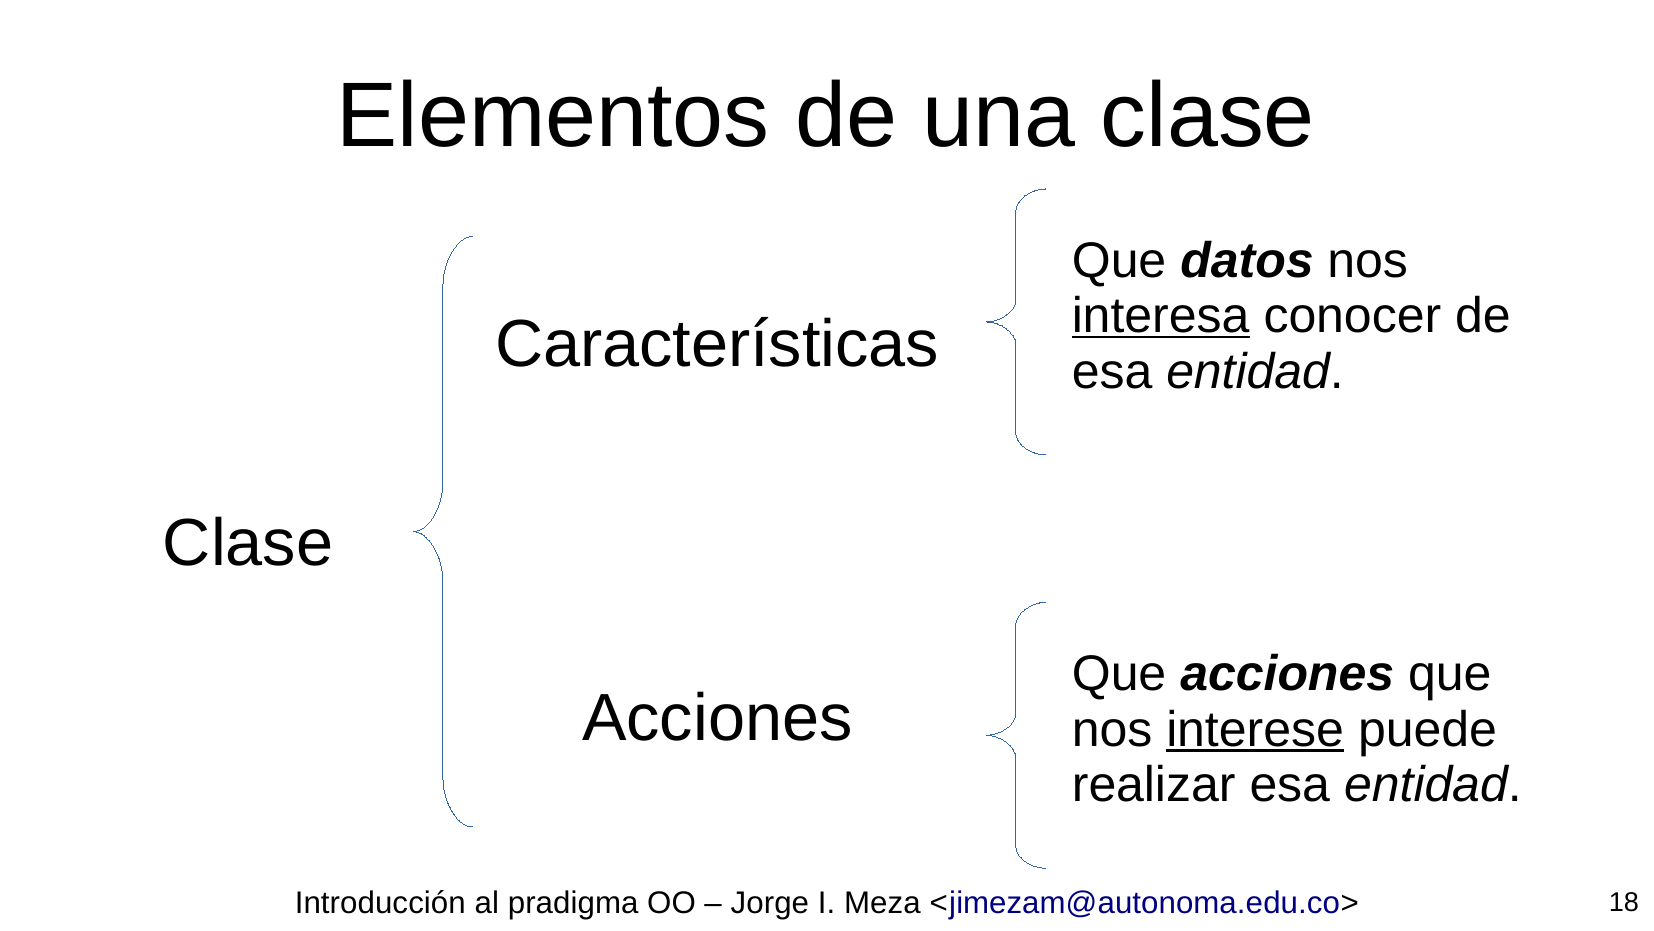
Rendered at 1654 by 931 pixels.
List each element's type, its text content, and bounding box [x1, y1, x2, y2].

text_box Que acciones que nos interese puede realizar esa entidad. [1057, 637, 1565, 820]
text_box Características Acciones [460, 199, 975, 861]
title Elementos de una clase [82, 37, 1571, 193]
subtitle Clase [53, 211, 443, 873]
text_box Que datos nos interesa conocer de esa entidad. [1057, 224, 1565, 407]
